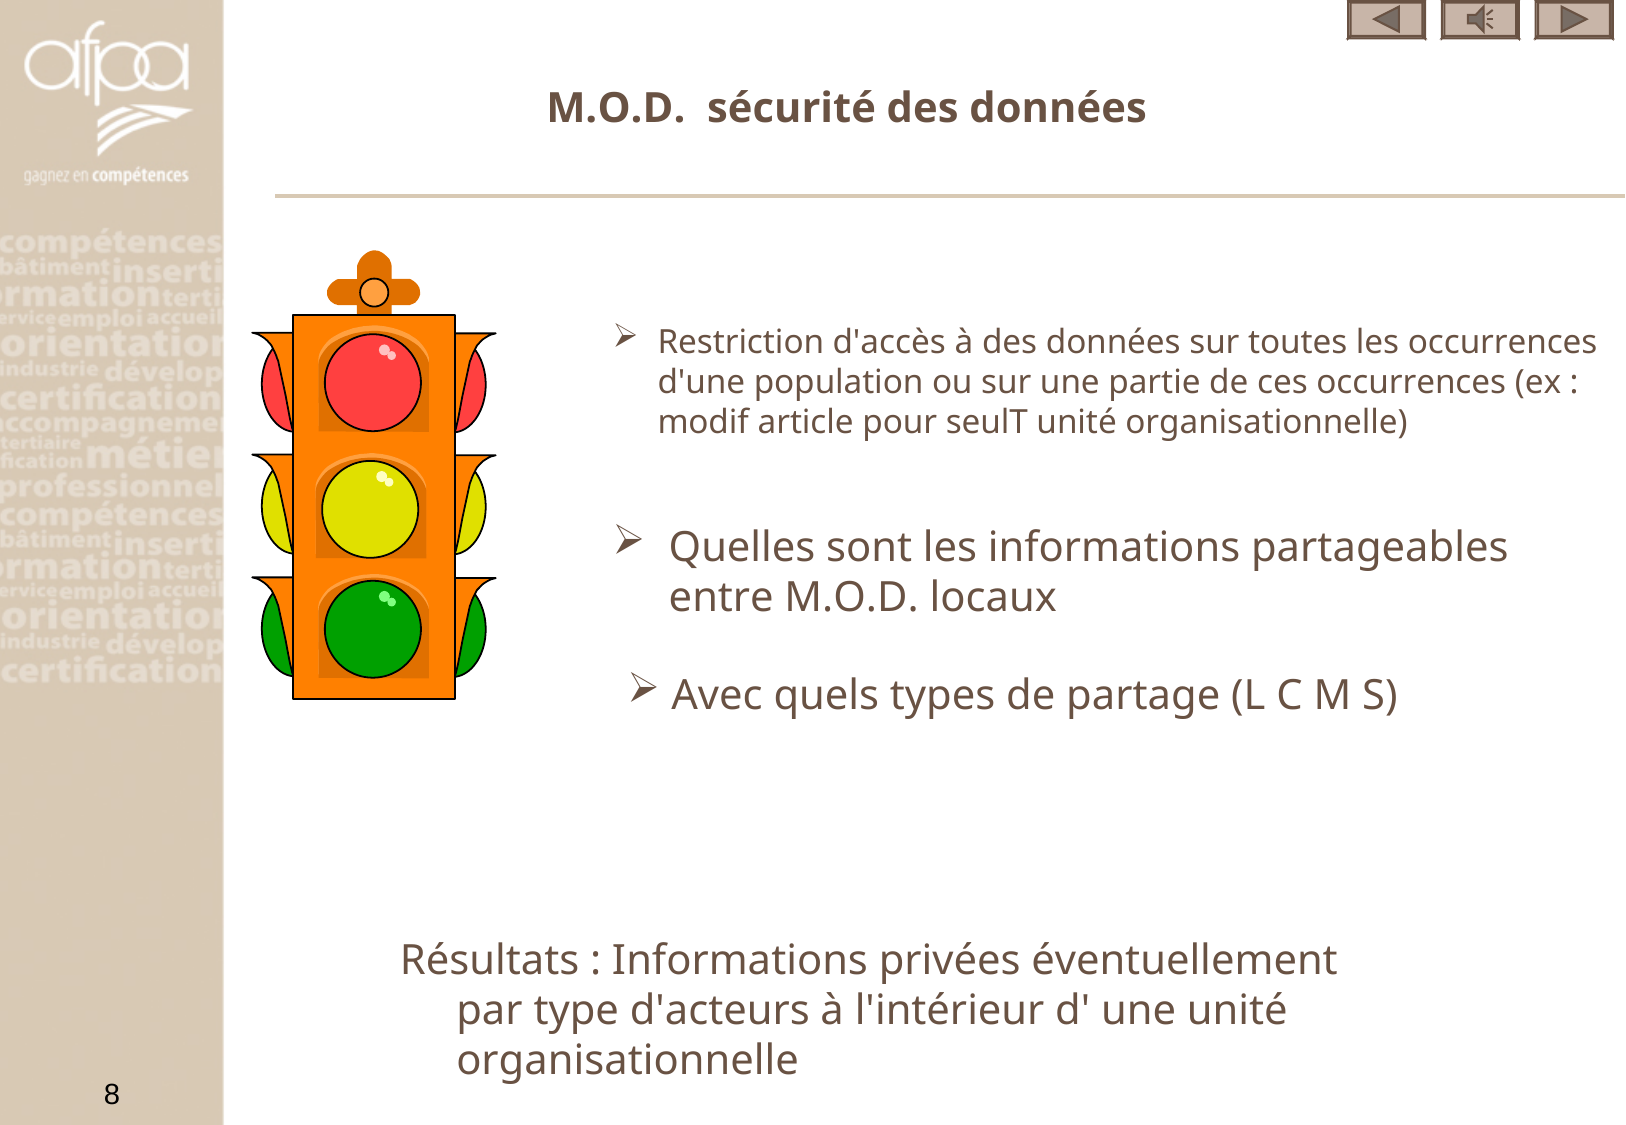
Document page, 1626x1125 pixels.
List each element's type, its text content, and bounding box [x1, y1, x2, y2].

text_box Quelles sont les informations partageables entre M.O.D. locaux [612, 512, 1600, 663]
text_box Résultats : Informations privées éventuellement par type d'acteurs à l'intérieur d' une unité organisationnelle [399, 924, 1388, 1088]
chart [249, 249, 501, 700]
text_box [1349, 0, 1426, 39]
list Restriction d'accès à des données sur toutes les occurrences d'une population ou sur une partie de ces occurrences (ex : modif article pour seulT unité organisationnelle) [612, 312, 1600, 488]
text_box [1443, 0, 1519, 39]
text_box [1536, 0, 1613, 39]
picture [0, 0, 1626, 1125]
text_box Avec quels types de partage (L C M S) [612, 599, 1538, 726]
title M.O.D. sécurité des données [262, 49, 1432, 163]
